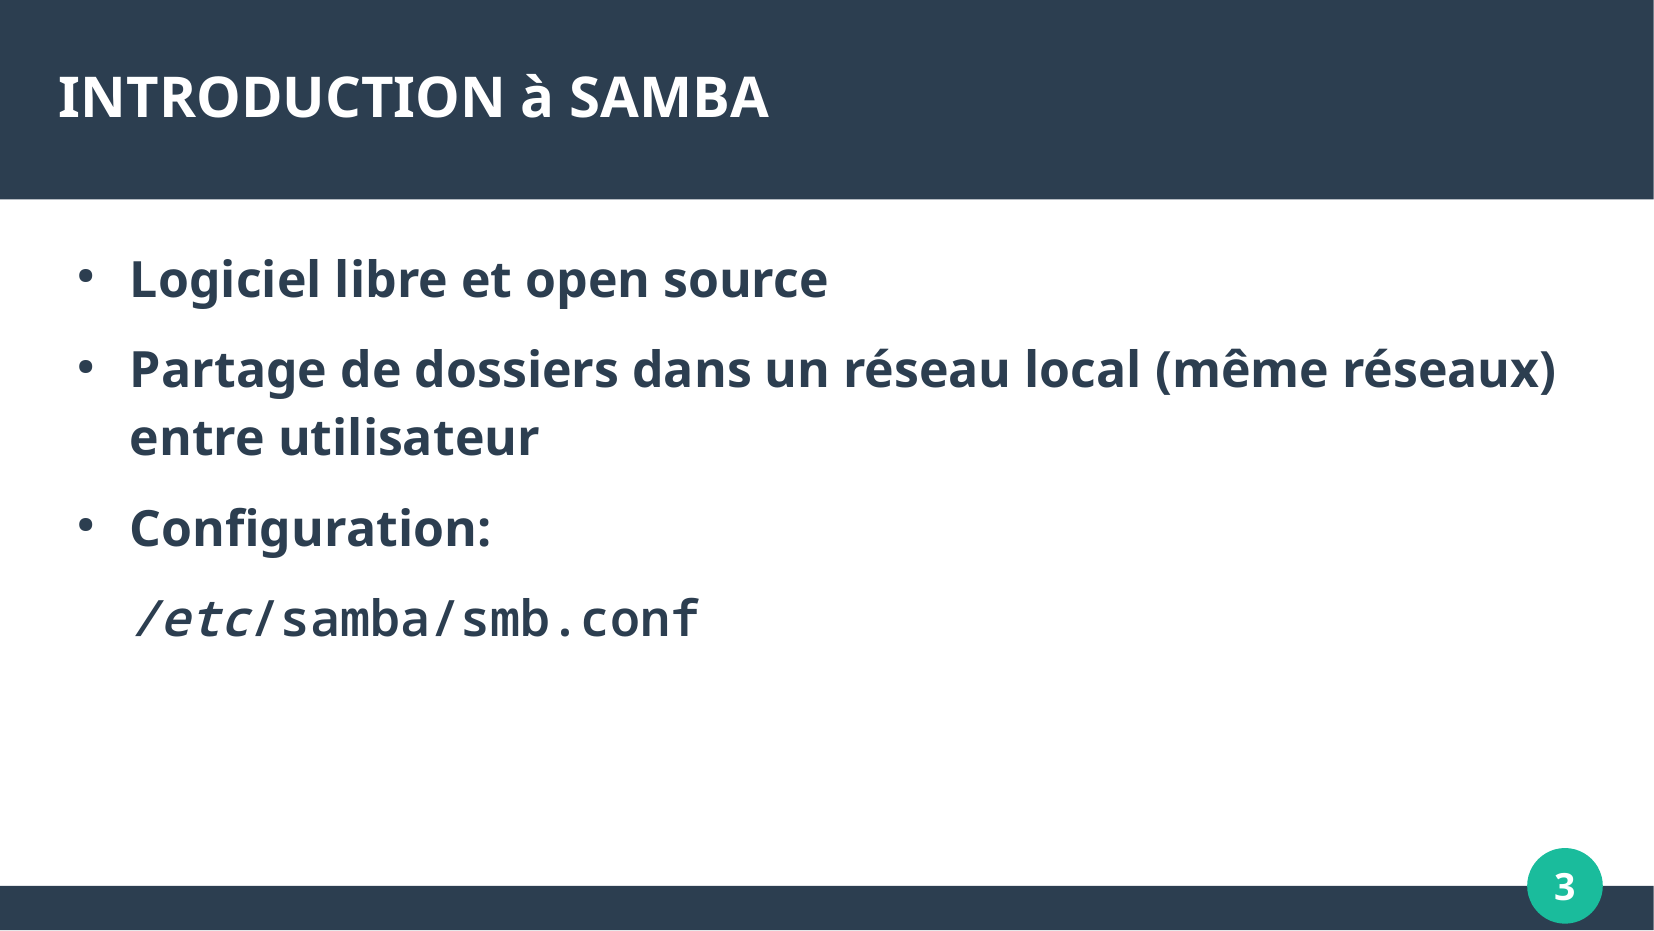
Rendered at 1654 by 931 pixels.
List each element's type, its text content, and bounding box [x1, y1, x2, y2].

title INTRODUCTION à SAMBA [59, 37, 1595, 156]
list Logiciel libre et open source Partage de dossiers dans un réseau local (même réseaux) entre utilisateur Configuration: /etc/samba/smb.conf [59, 243, 1595, 864]
